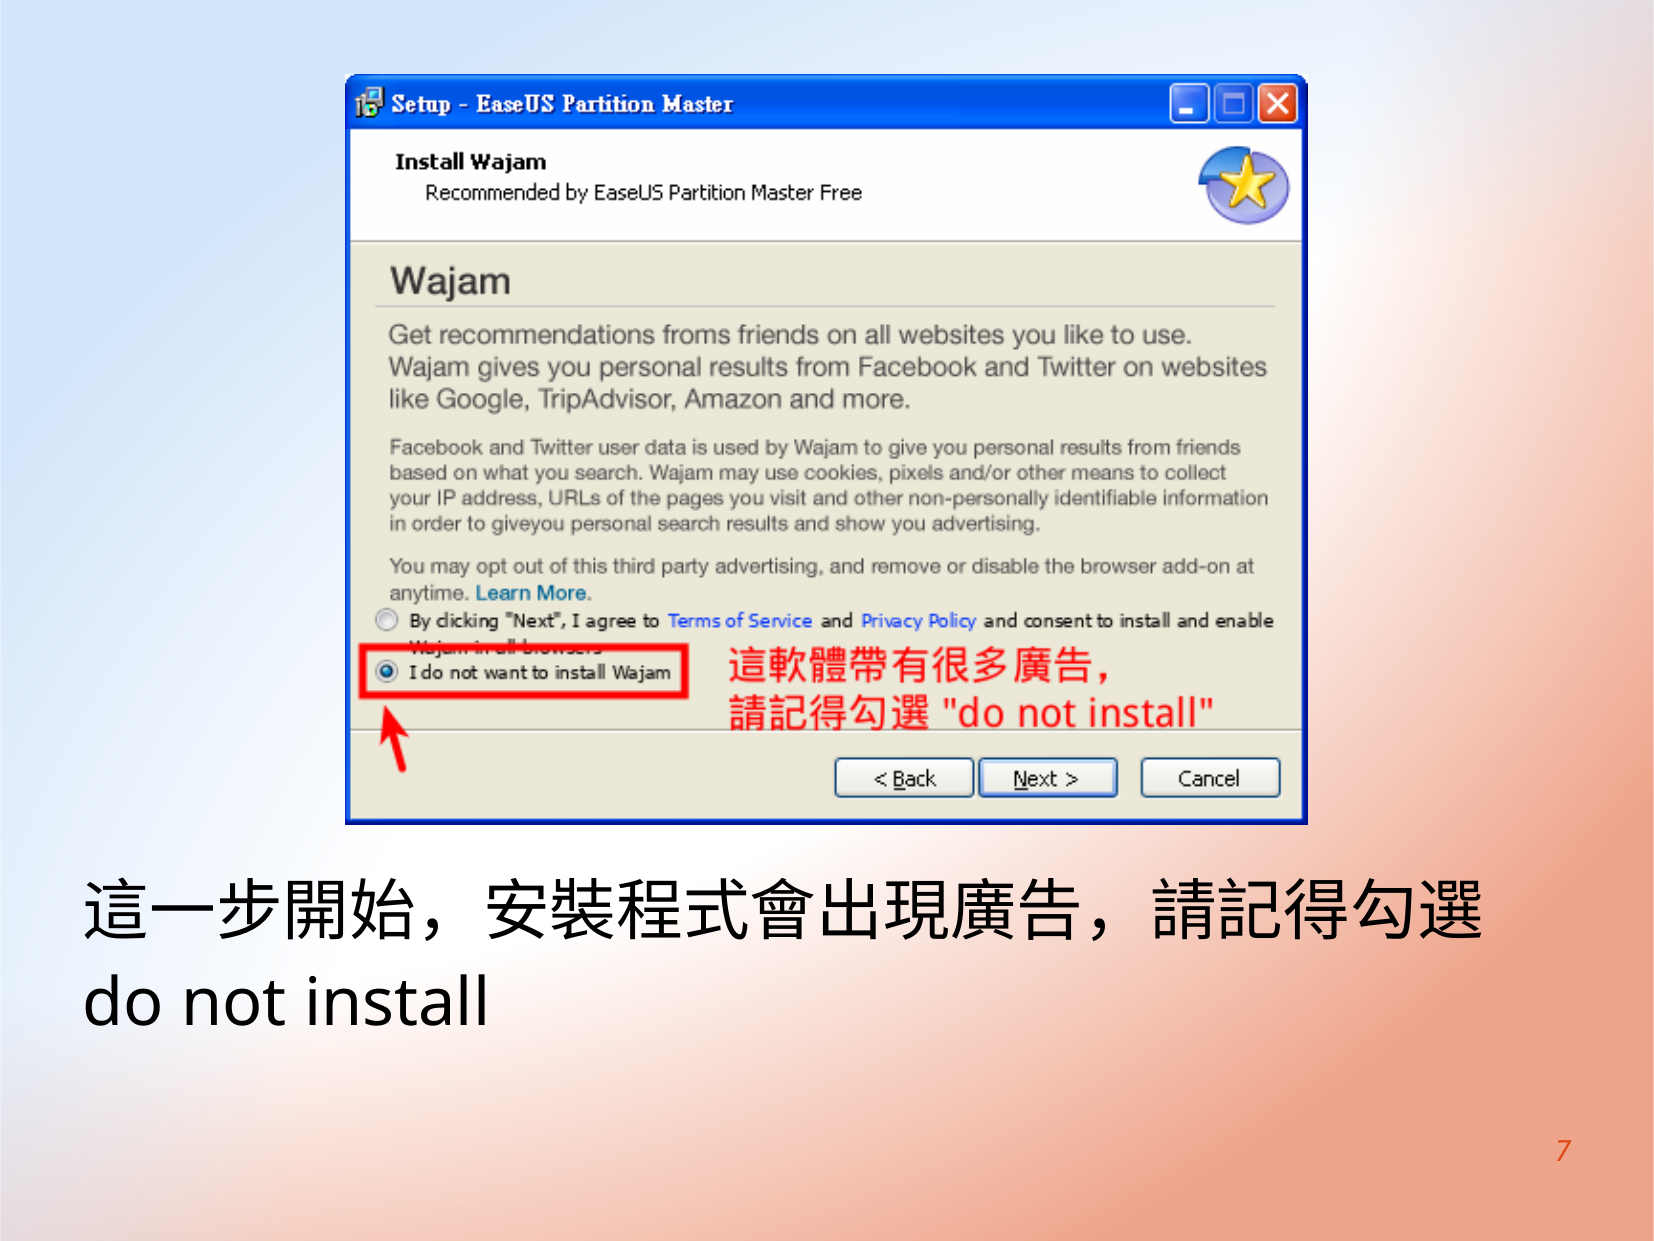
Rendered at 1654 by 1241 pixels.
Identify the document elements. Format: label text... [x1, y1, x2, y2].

list 這一步開始，安裝程式會出現廣告，請記得勾選do not install [82, 857, 1571, 1201]
picture [0, 0, 1654, 1241]
